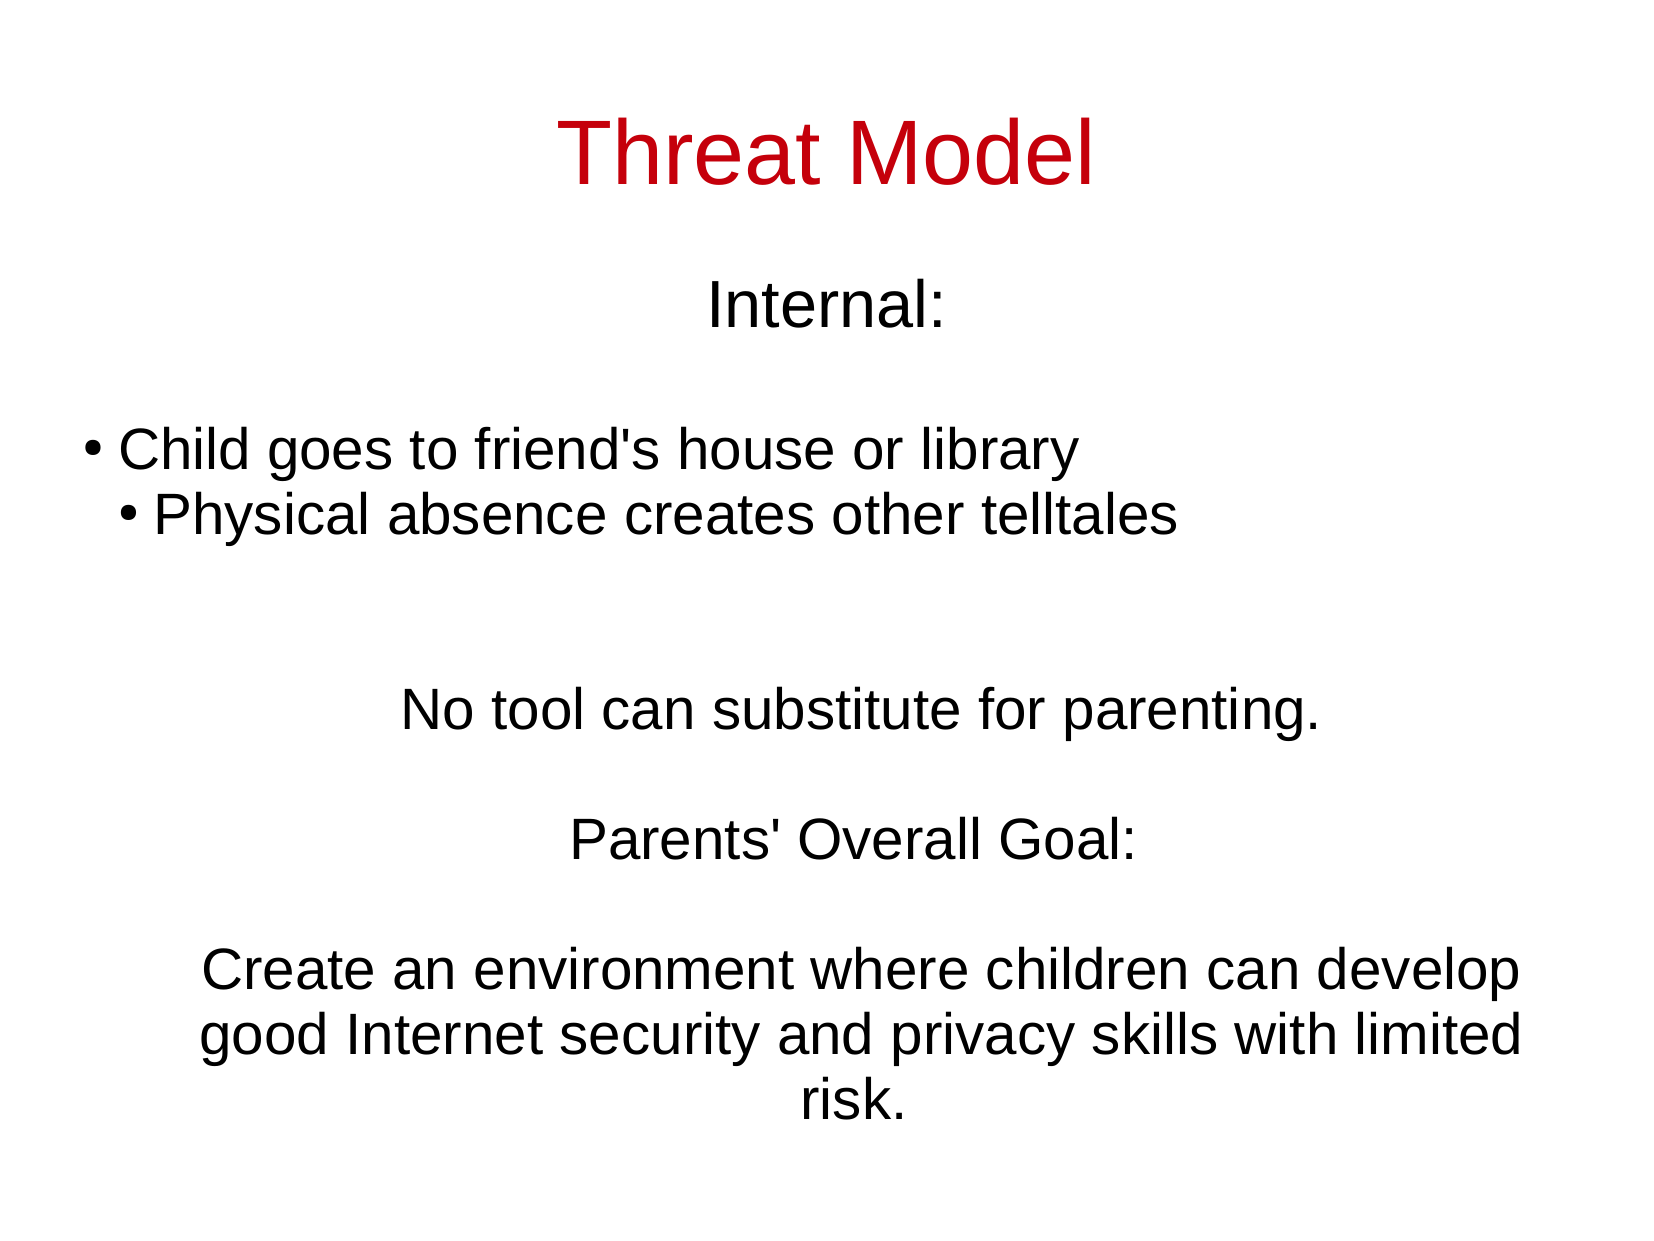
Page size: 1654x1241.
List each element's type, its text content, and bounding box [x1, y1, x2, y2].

title Threat Model [82, 49, 1571, 257]
subtitle Internal: Child goes to friend's house or library Physical absence creates other telltales No tool can substitute for parenting. Parents' Overall Goal: Create an environment where children can develop good Internet security and privacy skills with limited risk. [82, 266, 1571, 1132]
